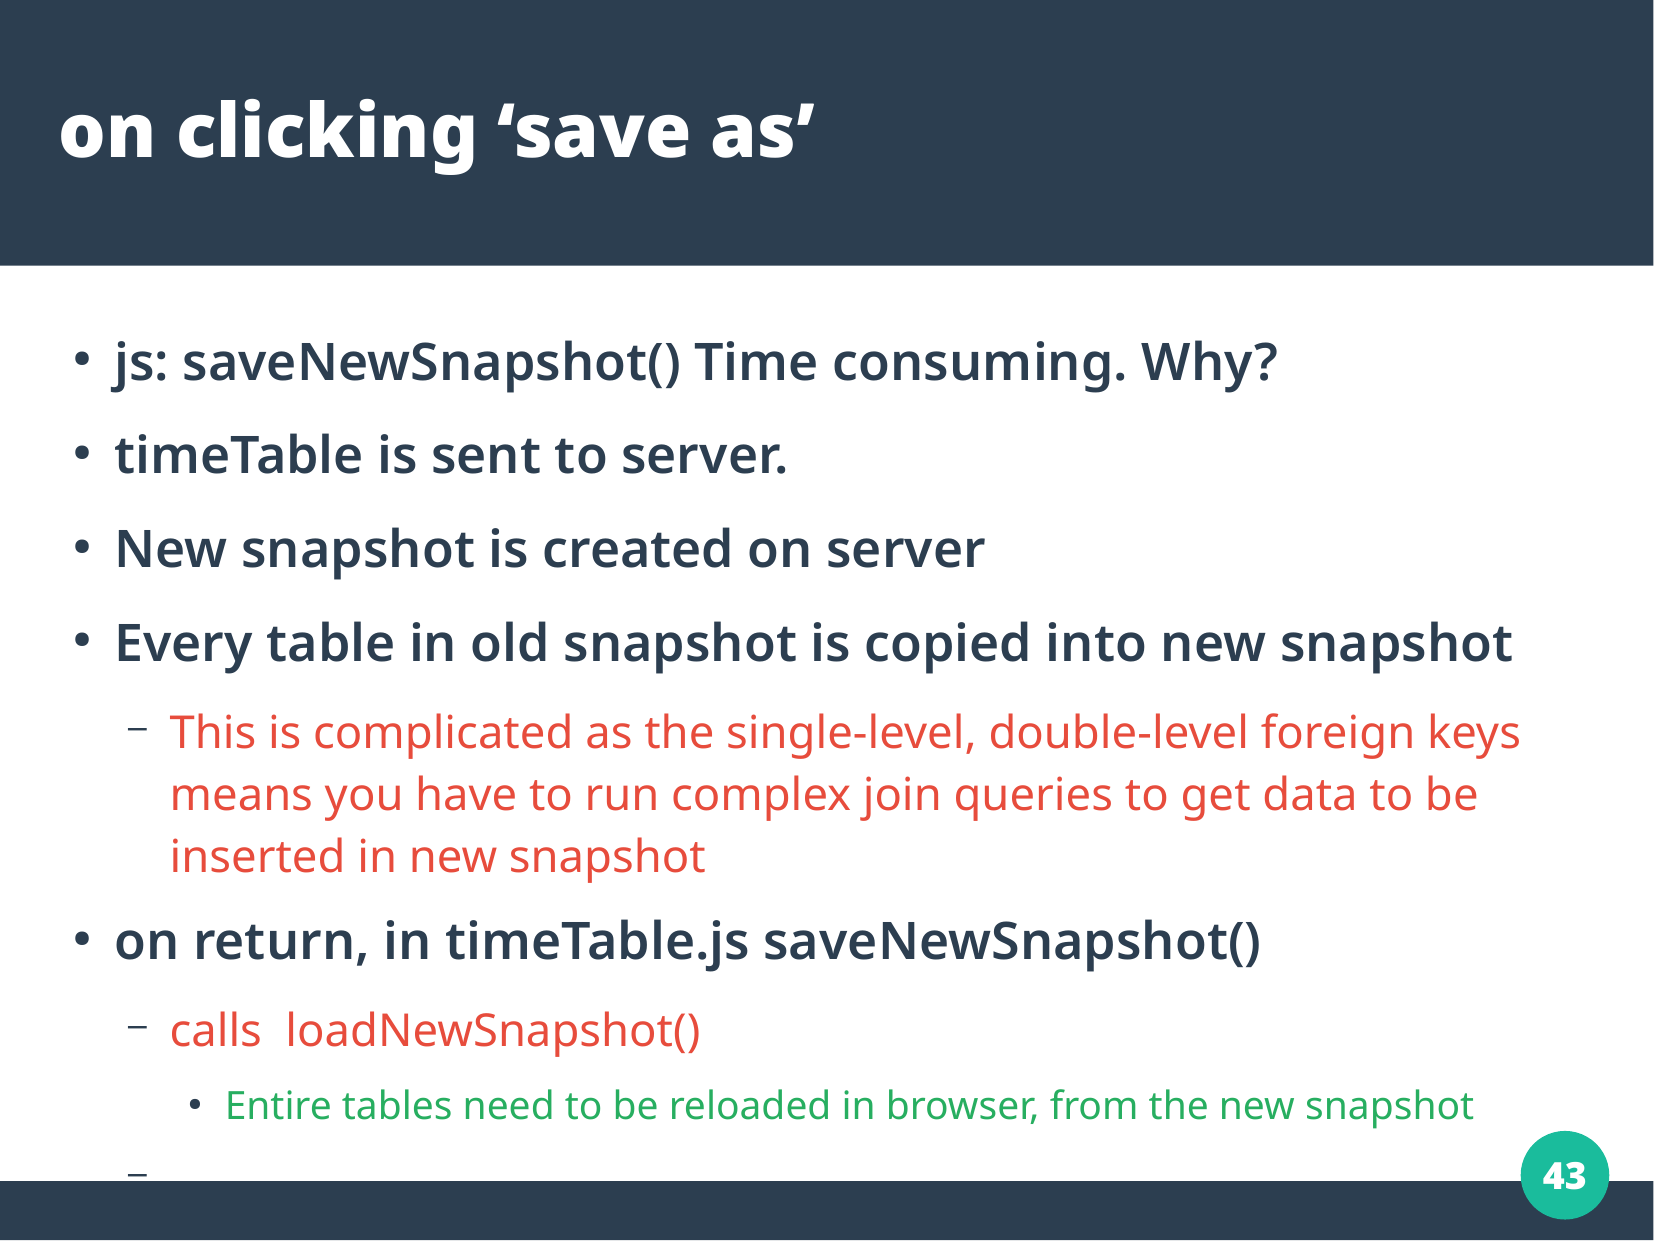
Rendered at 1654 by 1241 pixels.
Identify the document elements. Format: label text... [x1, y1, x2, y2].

title on clicking ‘save as’ [59, 49, 1595, 207]
list js: saveNewSnapshot() Time consuming. Why? timeTable is sent to server. New snapshot is created on server Every table in old snapshot is copied into new snapshot This is complicated as the single-level, double-level foreign keys means you have to run complex join queries to get data to be inserted in new snapshot on return, in timeTable.js saveNewSnapshot() calls loadNewSnapshot() Entire tables need to be reloaded in browser, from the new snapshot [59, 324, 1595, 1152]
